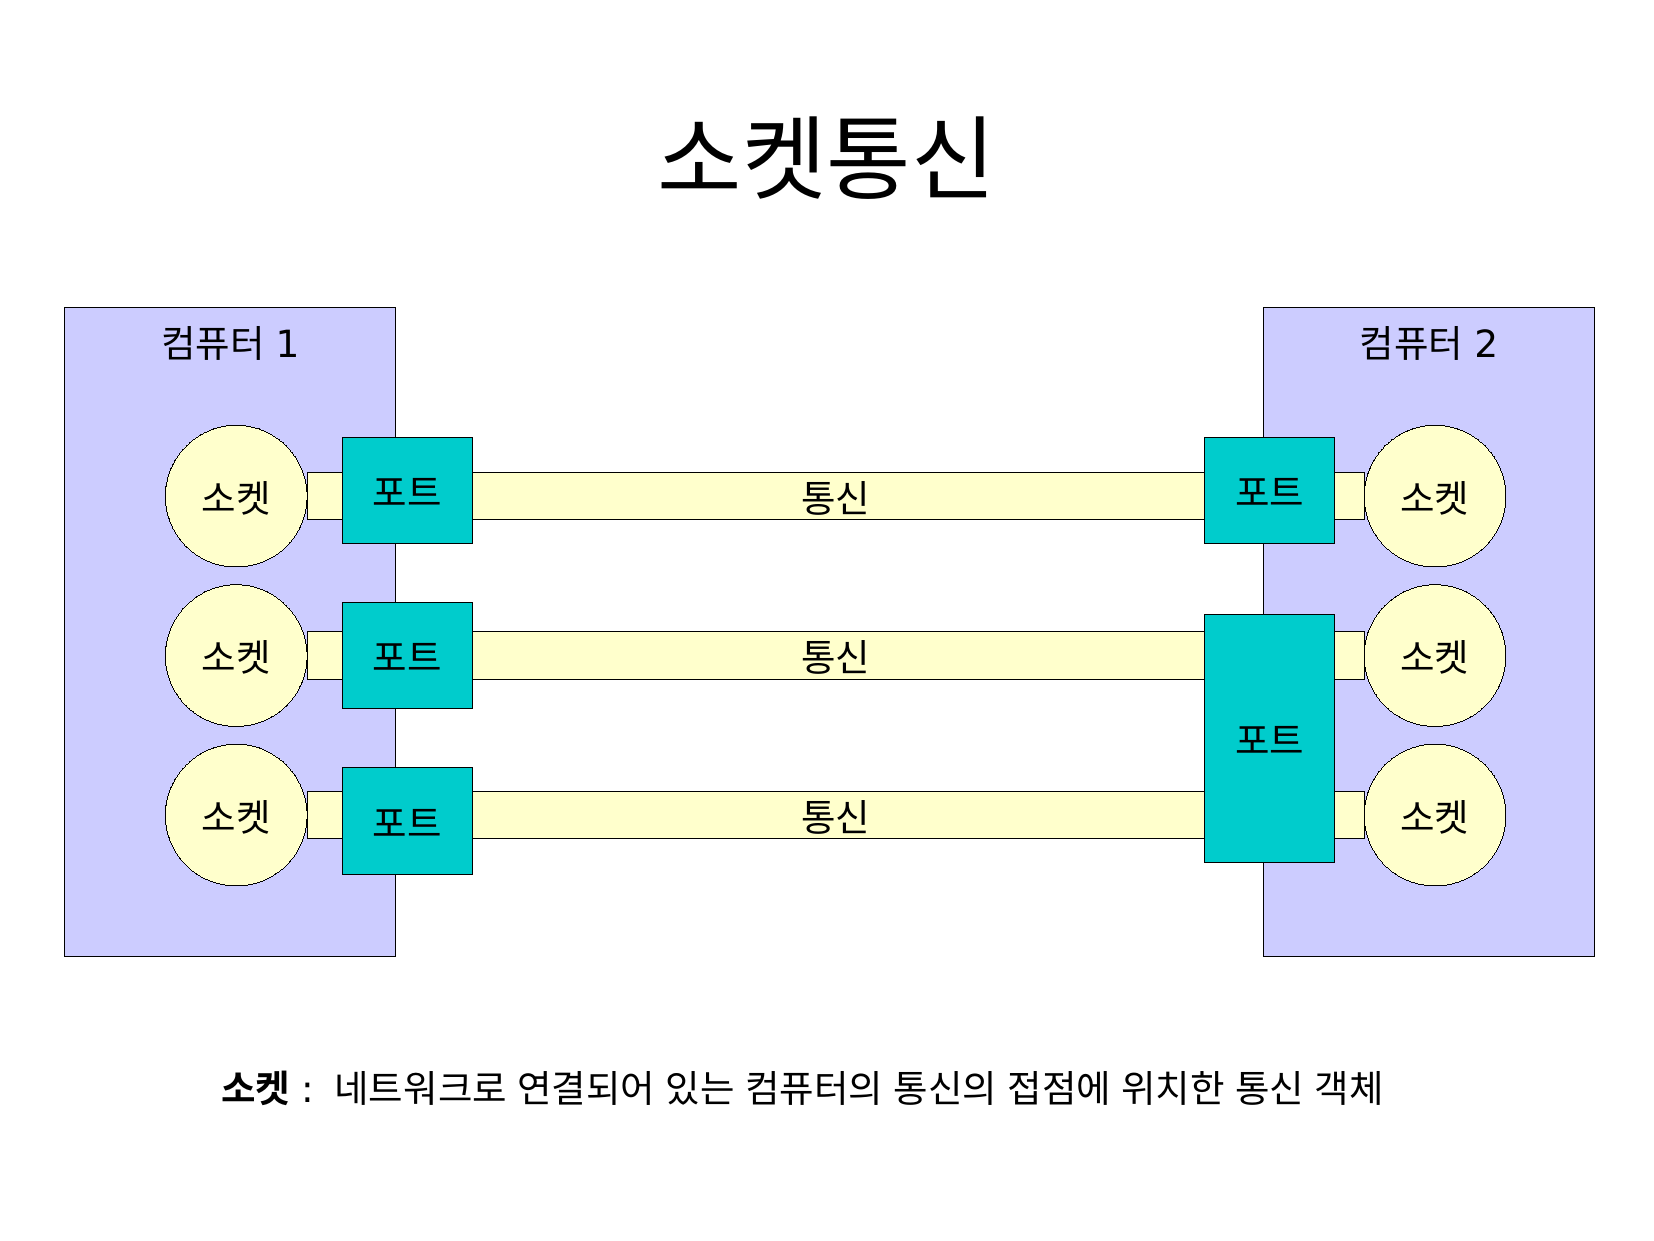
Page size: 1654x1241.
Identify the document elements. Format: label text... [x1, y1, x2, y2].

text_box 통신 [1335, 631, 1365, 680]
text_box 통신 [307, 631, 342, 680]
text_box 컴퓨터1 [64, 307, 396, 957]
text_box 통신 [1335, 472, 1365, 520]
text_box 포트 [1204, 437, 1335, 544]
text_box 포트 [342, 602, 473, 709]
text_box 통신 [473, 791, 1204, 839]
text_box 소켓 [1365, 425, 1506, 567]
text_box 통신 [307, 472, 342, 520]
text_box 포트 [1204, 614, 1335, 863]
text_box 통신 [473, 472, 1204, 520]
title 소켓통신 [82, 49, 1571, 257]
text_box 소켓 [165, 744, 307, 886]
text_box 포트 [342, 437, 473, 544]
text_box 소켓: 네트워크로 연결되어 있는 컴퓨터의 통신의 접점에 위치한 통신 객체 [206, 1051, 1488, 1117]
text_box 통신 [1335, 791, 1365, 839]
text_box 소켓 [1365, 744, 1506, 886]
text_box 포트 [342, 767, 473, 875]
text_box 컴퓨터2 [1263, 307, 1595, 957]
text_box 통신 [307, 791, 342, 839]
text_box 소켓 [165, 425, 307, 567]
text_box 소켓 [165, 584, 307, 727]
text_box 소켓 [1365, 584, 1506, 727]
text_box 통신 [473, 631, 1204, 680]
